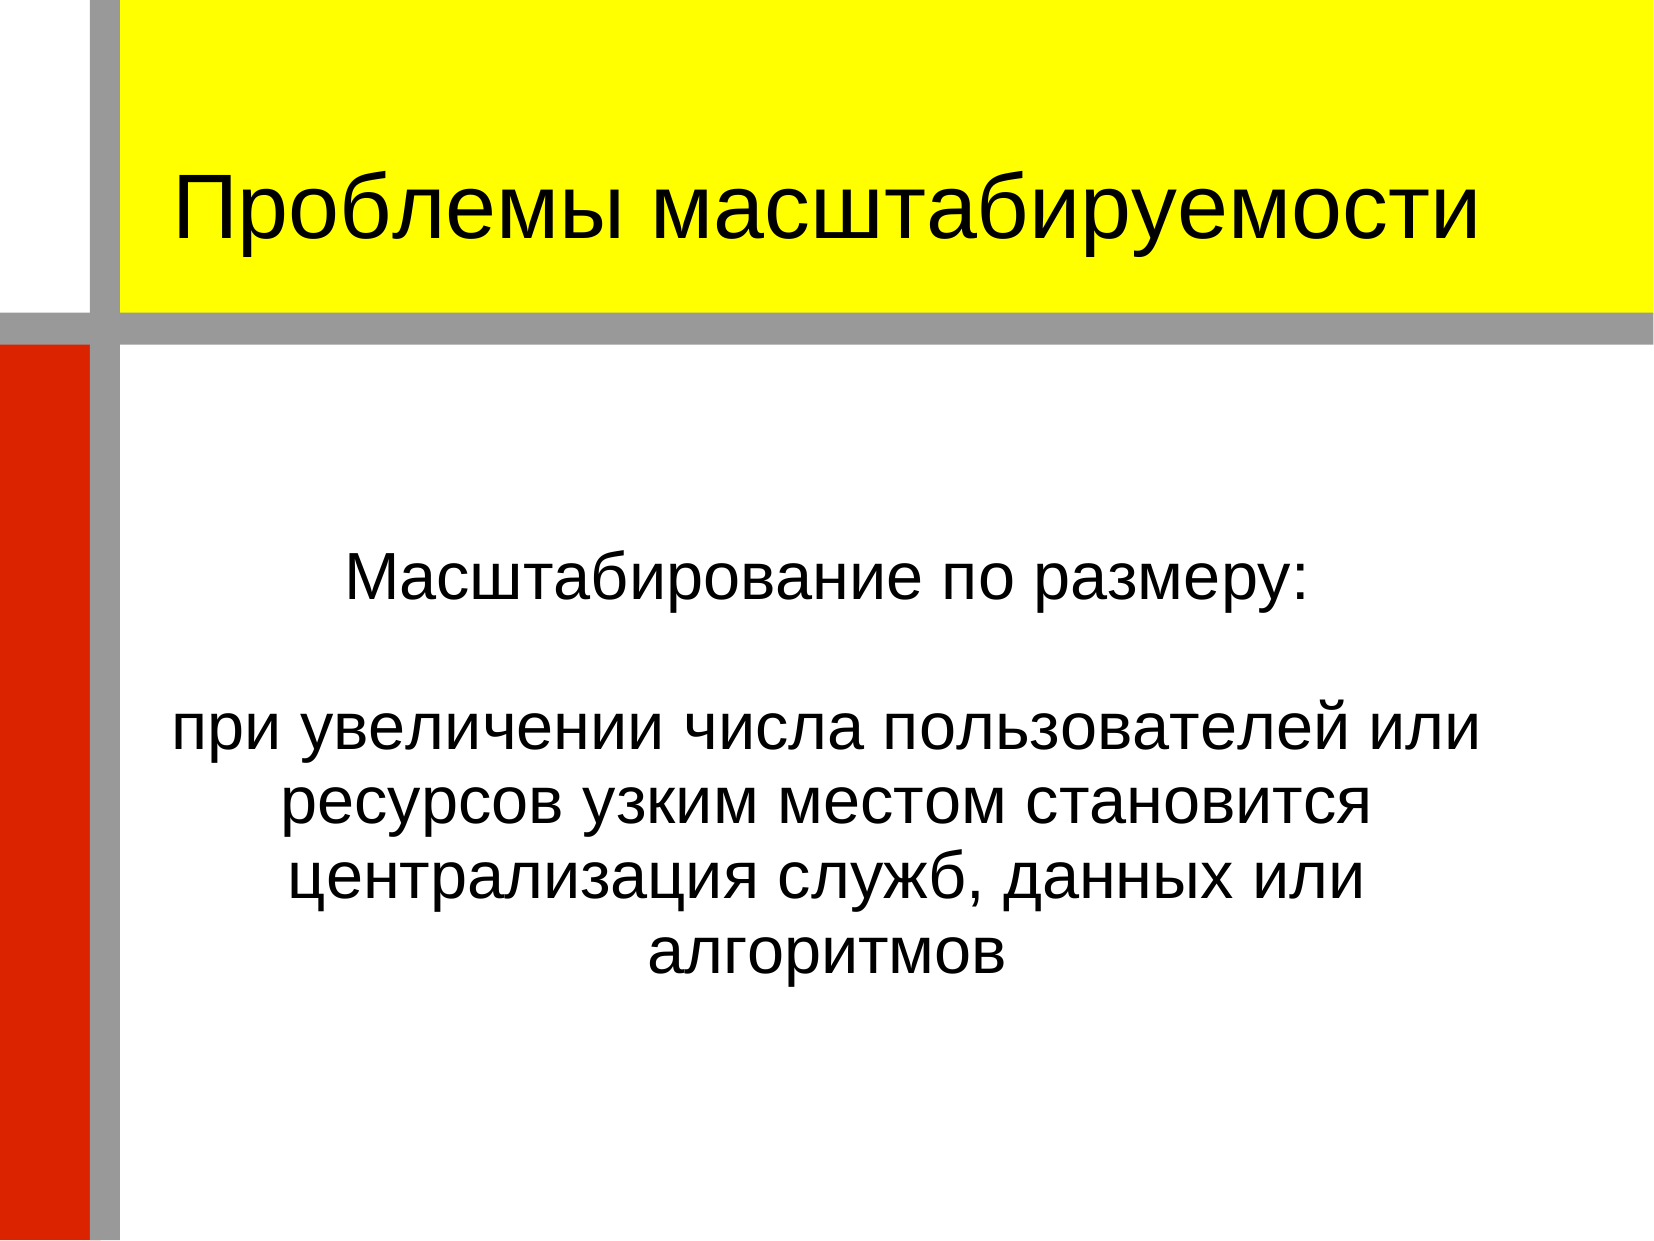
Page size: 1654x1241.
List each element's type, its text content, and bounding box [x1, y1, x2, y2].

subtitle Масштабирование по размеру: при увеличении числа пользователей или ресурсов узким местом становится централизация служб, данных или алгоритмов [121, 399, 1534, 1203]
title Проблемы масштабируемости [121, 110, 1534, 303]
